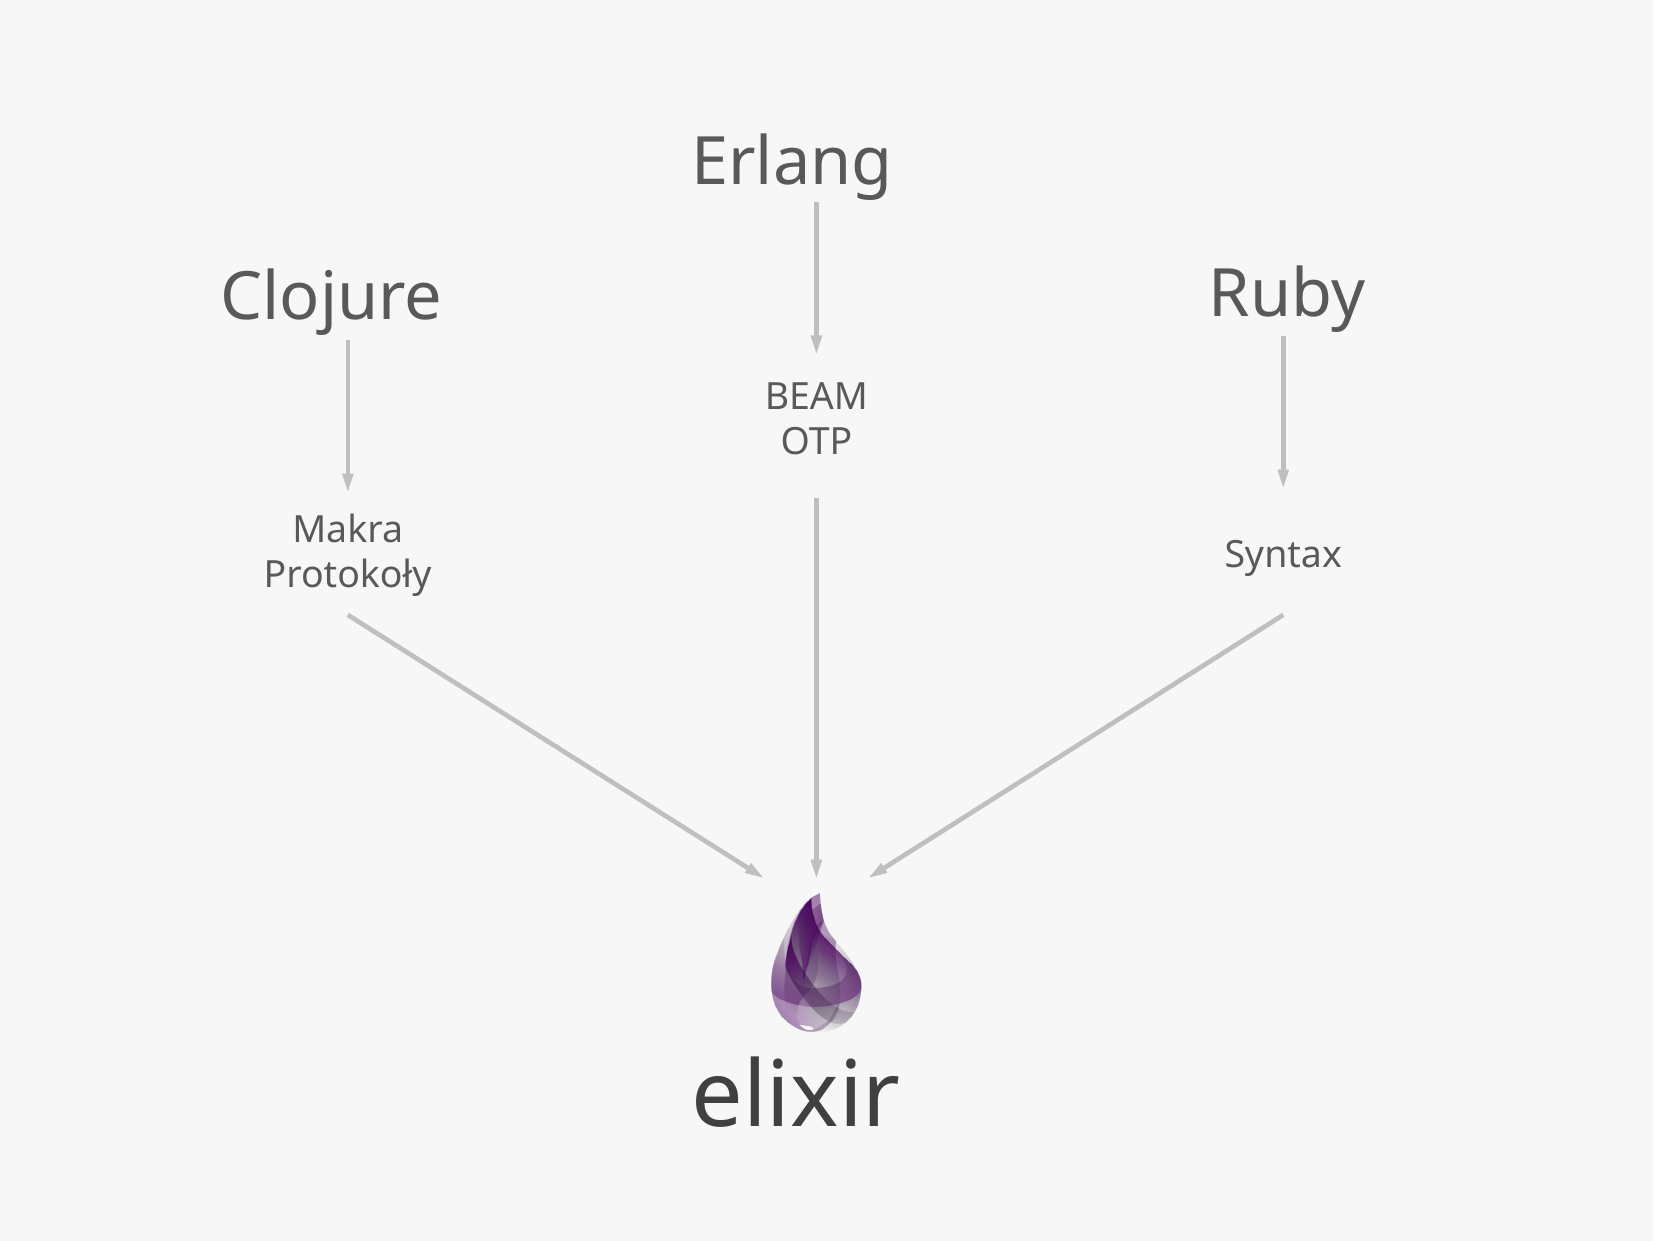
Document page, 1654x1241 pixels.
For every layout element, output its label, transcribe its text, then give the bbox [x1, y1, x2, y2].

subtitle Erlang [691, 70, 942, 206]
picture [746, 893, 887, 1034]
text_box BEAM OTP [739, 364, 894, 482]
text_box Syntax [1165, 522, 1402, 590]
text_box Makra Protokoły [220, 497, 476, 615]
text_box Clojure [220, 205, 508, 341]
text_box Ruby [1208, 202, 1389, 338]
title elixir [691, 1033, 952, 1145]
